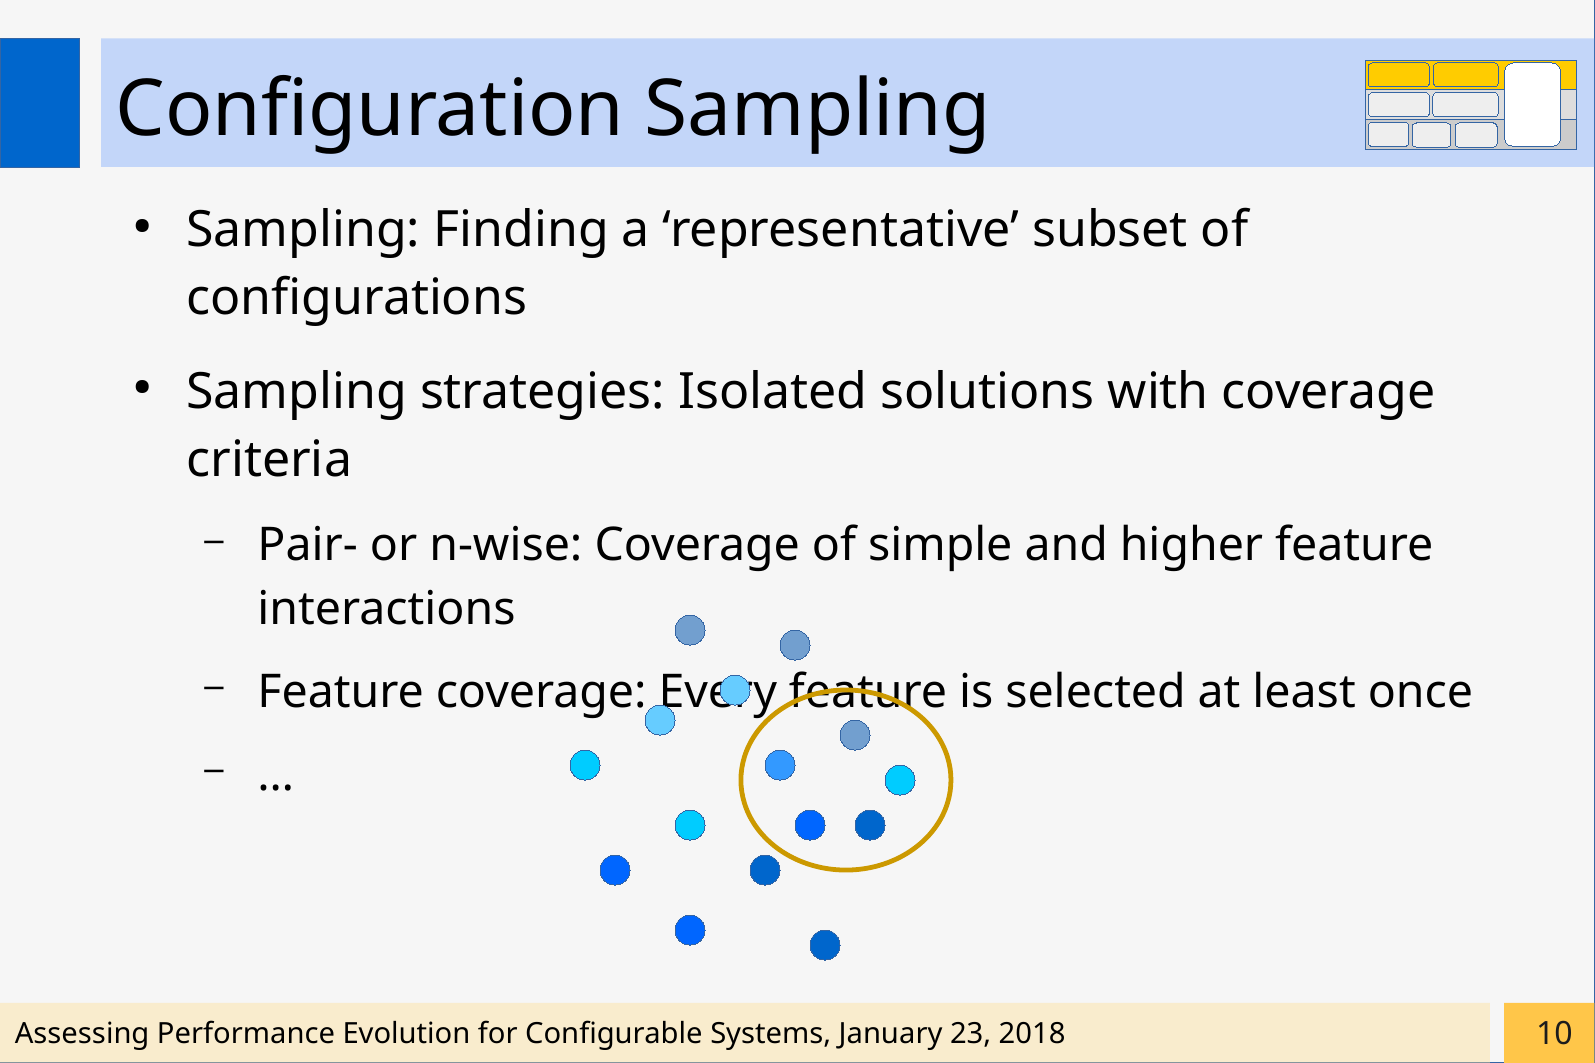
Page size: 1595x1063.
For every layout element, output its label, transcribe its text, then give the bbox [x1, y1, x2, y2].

text_box [600, 855, 631, 886]
text_box [795, 810, 826, 841]
text_box [810, 930, 841, 961]
text_box [765, 750, 796, 781]
text_box [780, 630, 811, 661]
text_box [675, 615, 706, 646]
text_box [570, 750, 601, 781]
text_box [645, 705, 676, 736]
text_box [855, 810, 886, 841]
list Sampling: Finding a ‘representative’ subset of configurations Sampling strategies: Isolated solutions with coverage criteria Pair- or n-wise: Coverage of simple and higher feature interactions Feature coverage: Every feature is selected at least once … [115, 192, 1515, 978]
text_box [750, 855, 781, 886]
text_box [840, 720, 871, 751]
text_box [675, 915, 706, 946]
text_box [720, 675, 751, 706]
text_box [675, 810, 706, 841]
text_box [1365, 60, 1577, 150]
text_box [885, 765, 916, 796]
title Configuration Sampling [115, 42, 1515, 168]
